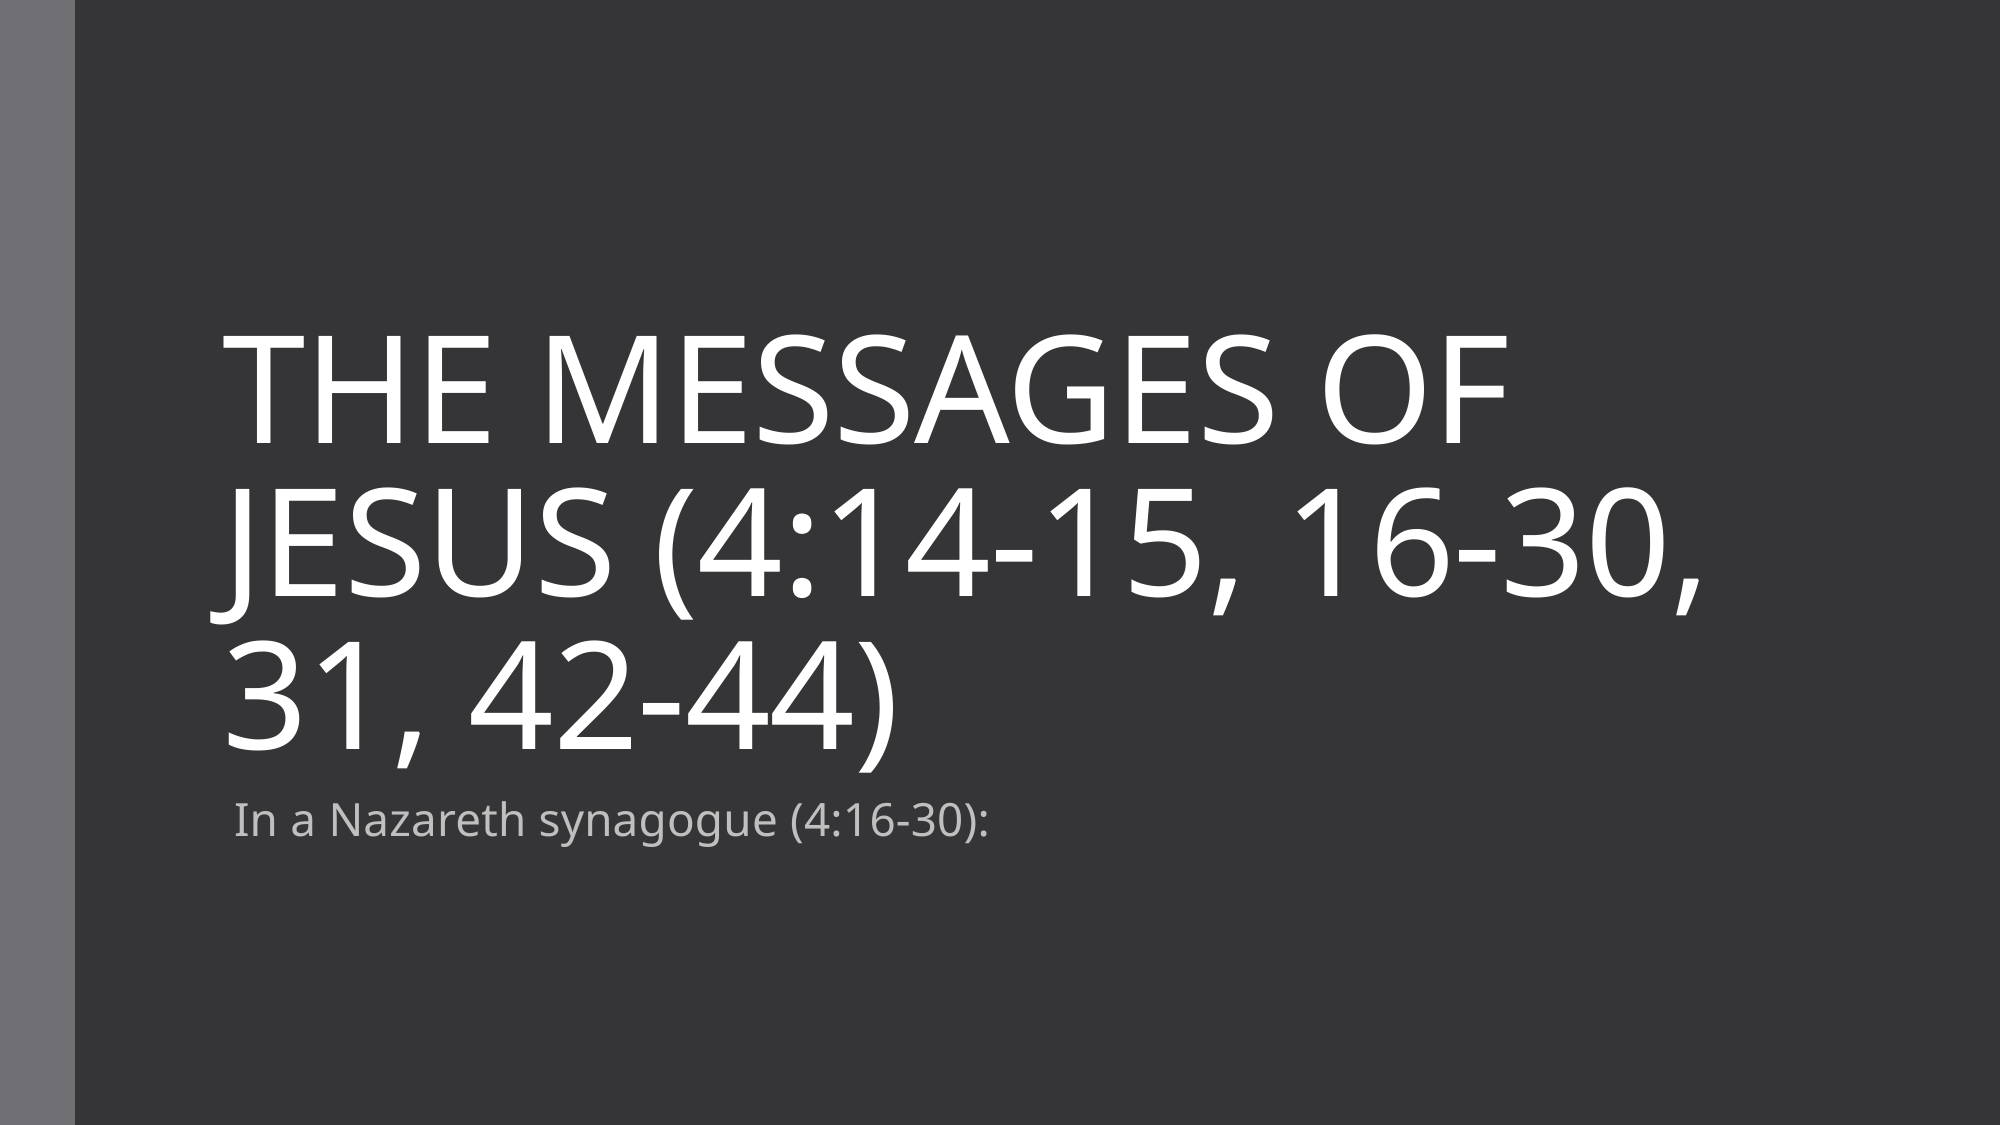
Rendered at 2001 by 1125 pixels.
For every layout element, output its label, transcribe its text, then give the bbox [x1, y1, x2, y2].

title THE MESSAGES OF JESUS (4:14-15, 16-30, 31, 42-44) [206, 124, 1752, 787]
subtitle In a Nazareth synagogue (4:16-30): [206, 787, 1752, 1066]
